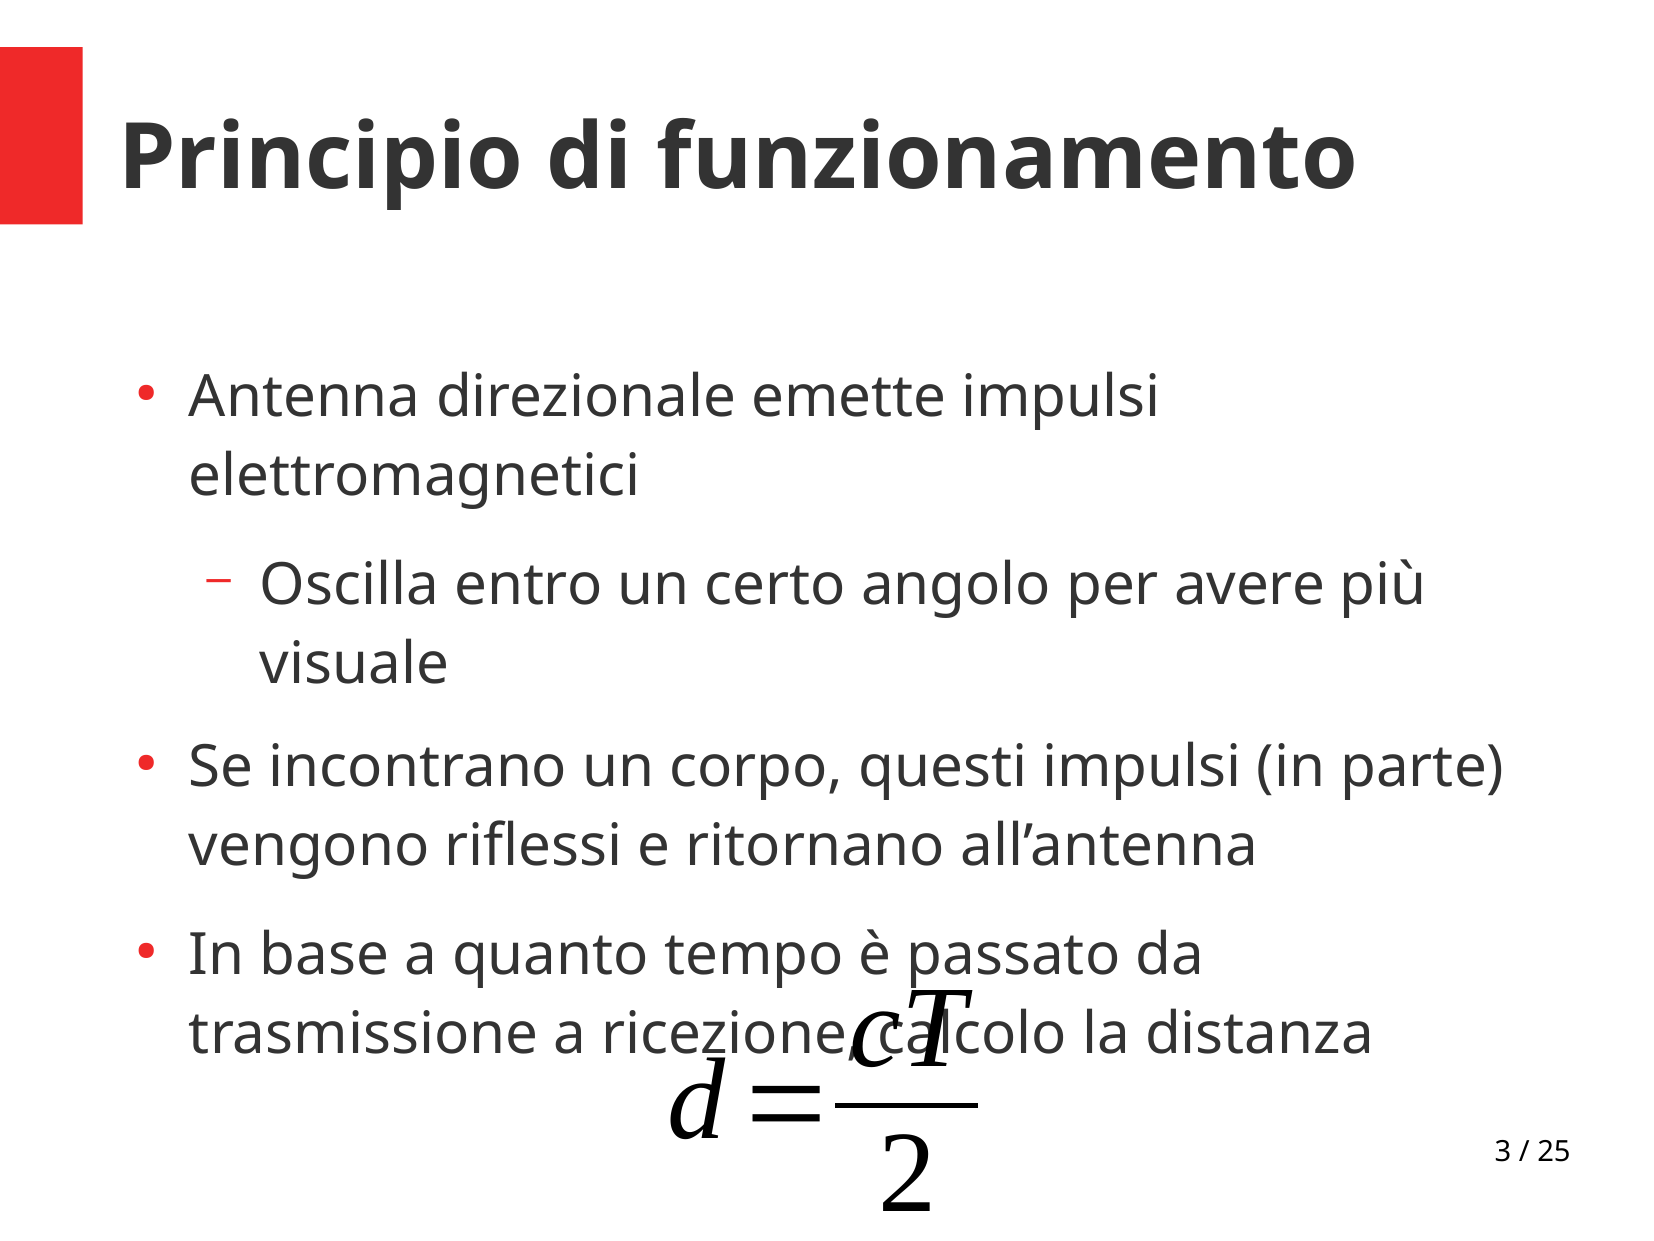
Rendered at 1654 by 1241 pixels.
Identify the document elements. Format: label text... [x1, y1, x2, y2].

title Principio di funzionamento [118, 49, 1571, 257]
chart [638, 964, 1015, 1241]
list Antenna direzionale emette impulsi elettromagnetici Oscilla entro un certo angolo per avere più visuale Se incontrano un corpo, questi impulsi (in parte) vengono riflessi e ritornano all’antenna In base a quanto tempo è passato da trasmissione a ricezione, calcolo la distanza [118, 354, 1536, 1074]
